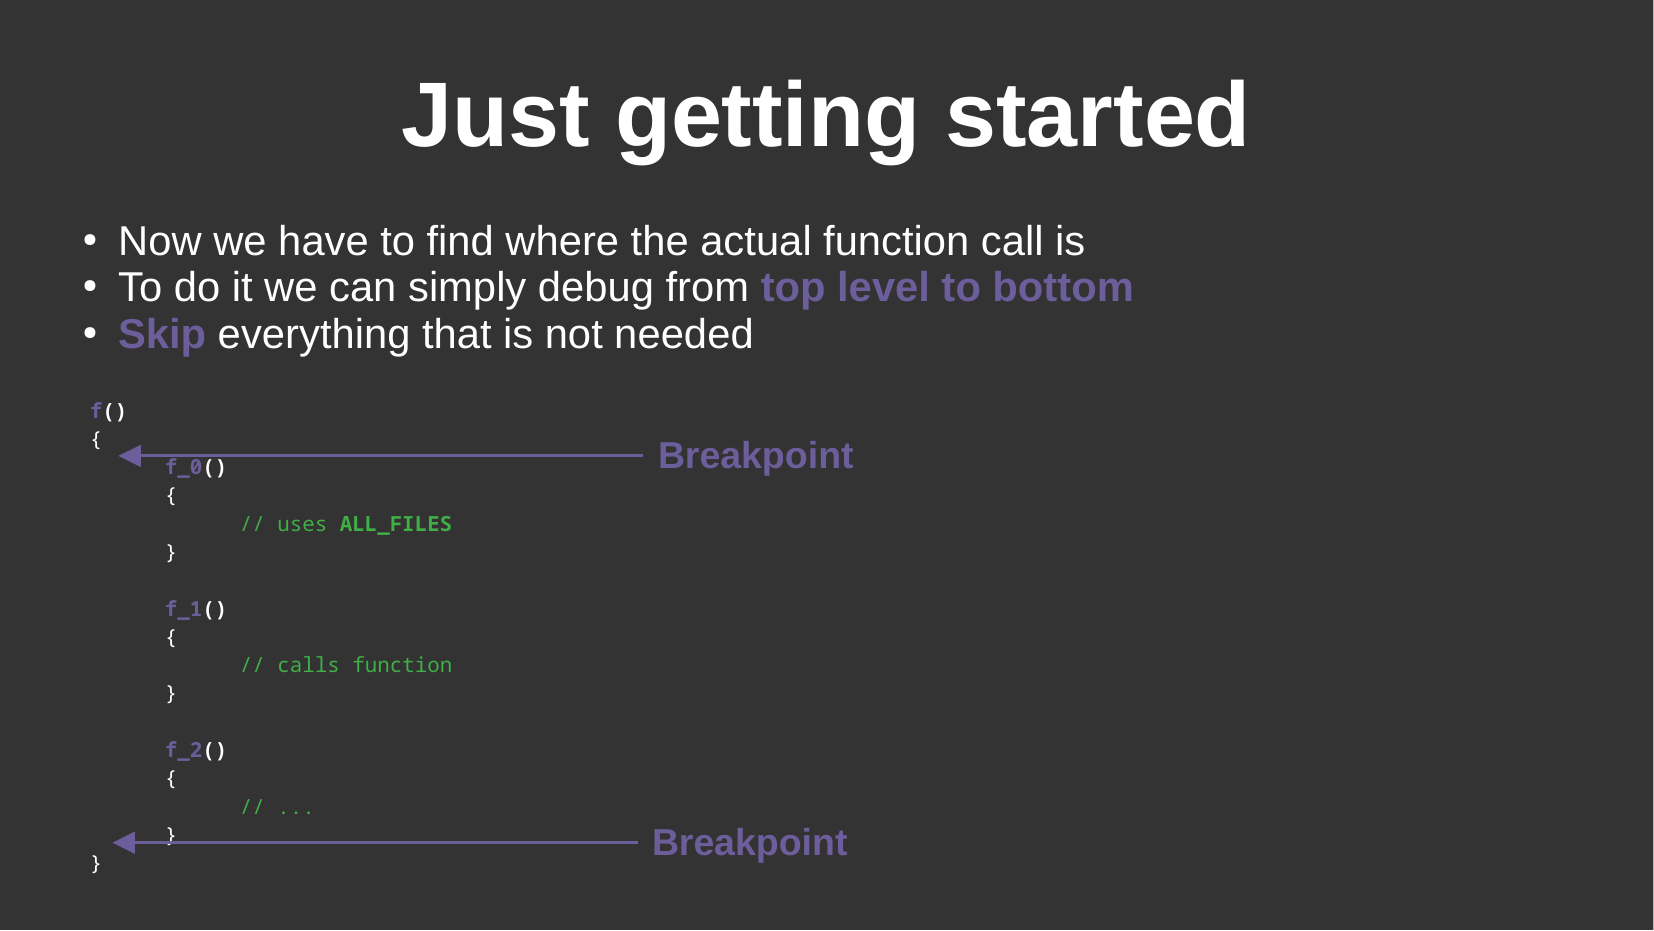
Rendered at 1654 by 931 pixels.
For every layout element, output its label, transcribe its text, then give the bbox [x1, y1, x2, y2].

text_box Breakpoint [600, 805, 901, 881]
text_box Breakpoint [605, 418, 906, 494]
text_box Now we have to find where the actual function call is To do it we can simply debug from top level to bottom Skip everything that is not needed [82, 217, 1571, 358]
title Just getting started [82, 37, 1571, 193]
text_box f() { f_0() { // uses ALL_FILES } f_1() { // calls function } f_2() { // ... } } [75, 409, 1276, 863]
